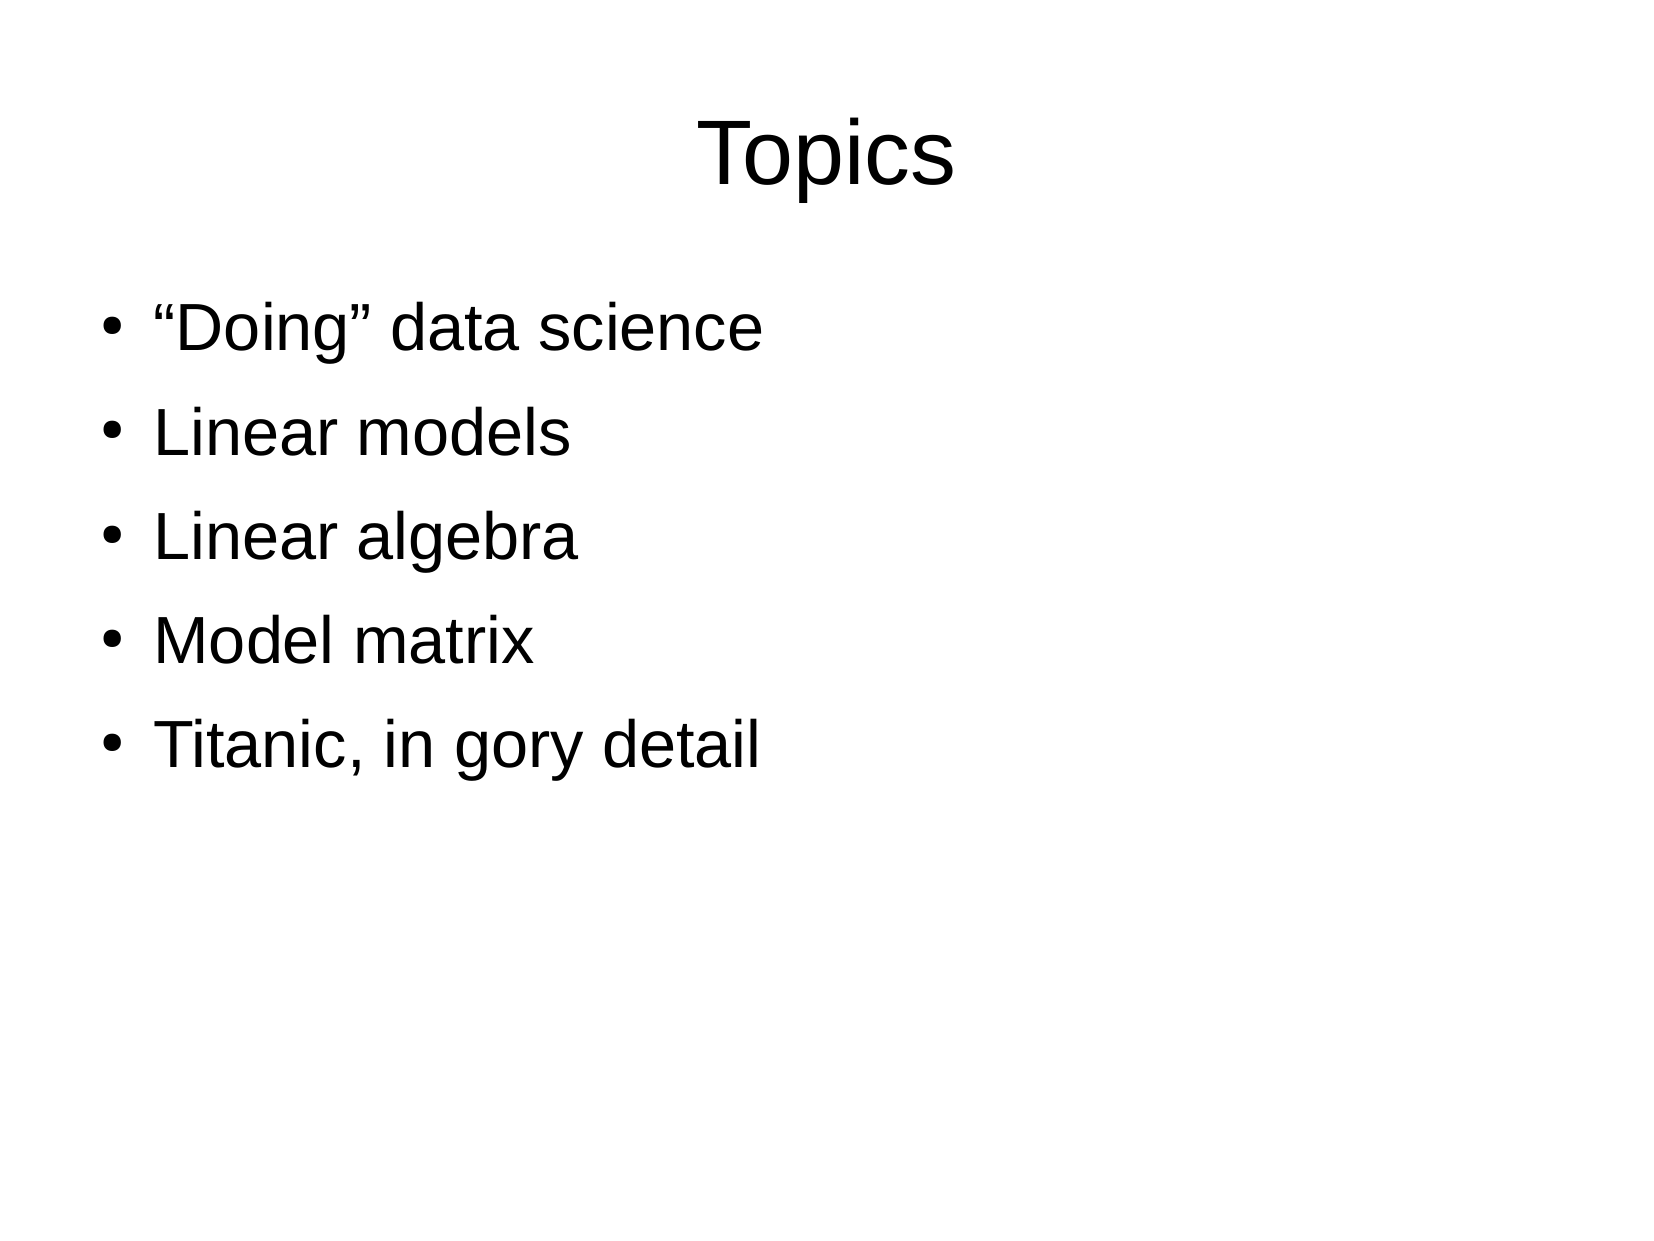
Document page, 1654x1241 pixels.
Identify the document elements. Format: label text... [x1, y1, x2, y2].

title Topics [82, 49, 1571, 257]
list “Doing” data science Linear models Linear algebra Model matrix Titanic, in gory detail [82, 290, 1571, 1171]
